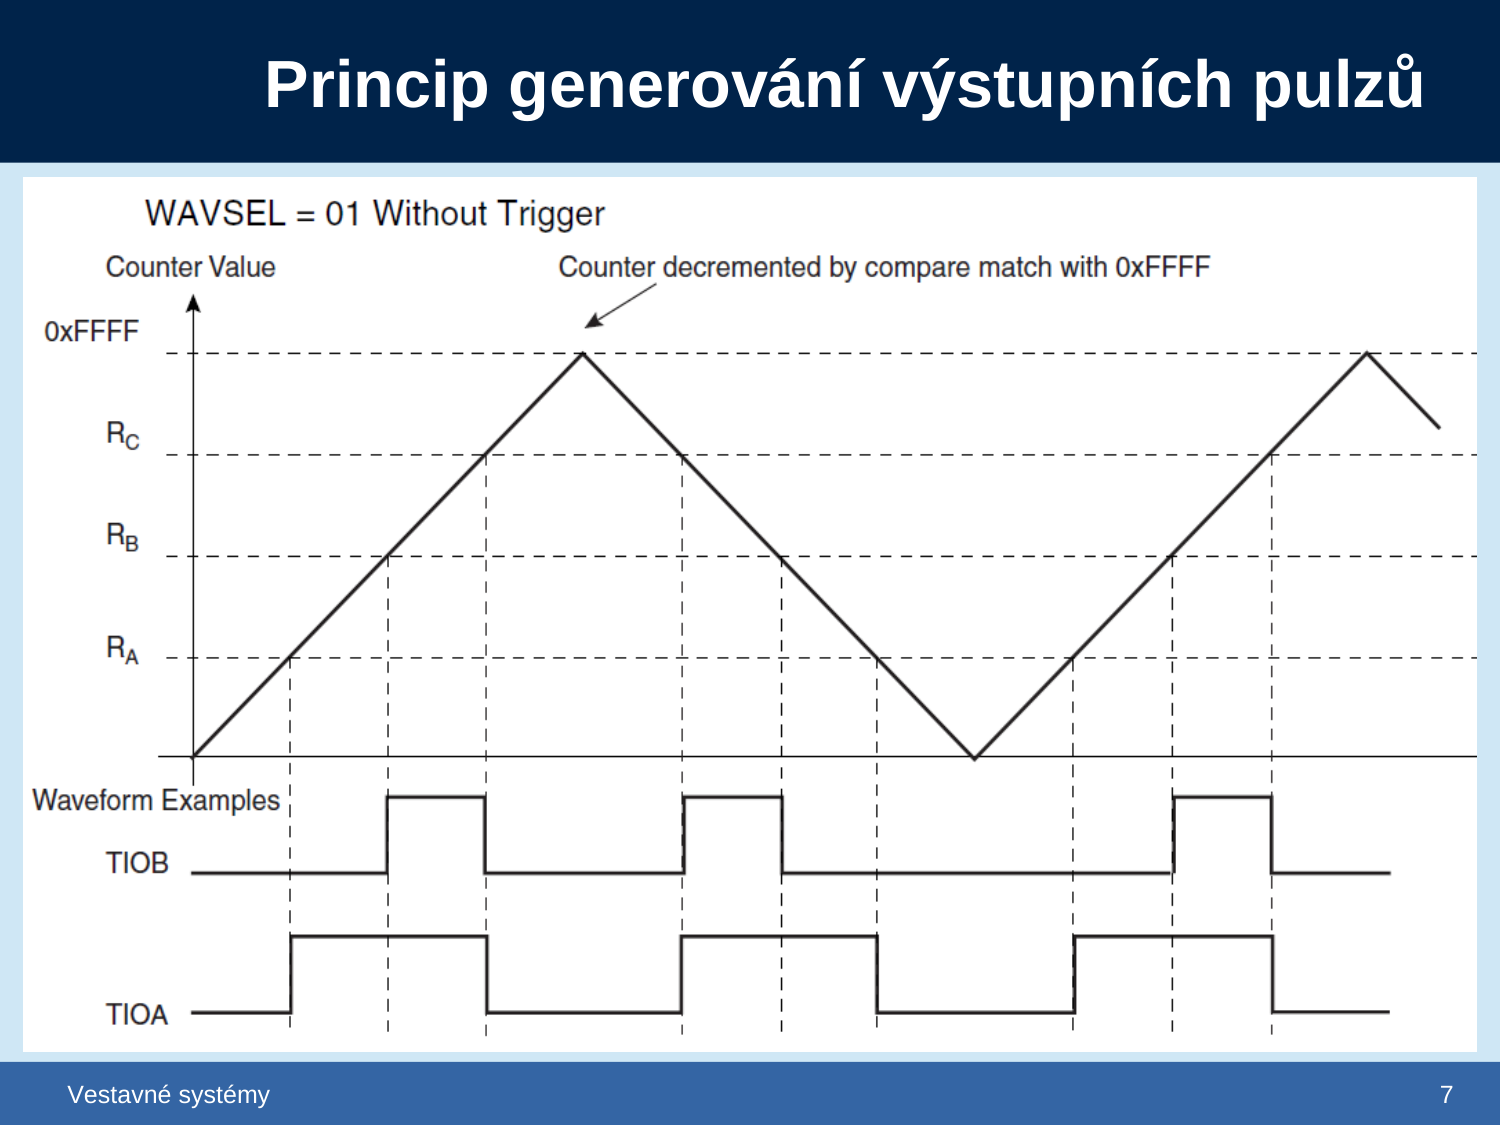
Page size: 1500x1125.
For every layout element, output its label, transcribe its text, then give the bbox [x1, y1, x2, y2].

title Princip generování výstupních pulzů [47, 0, 1443, 164]
picture [23, 177, 1477, 1052]
